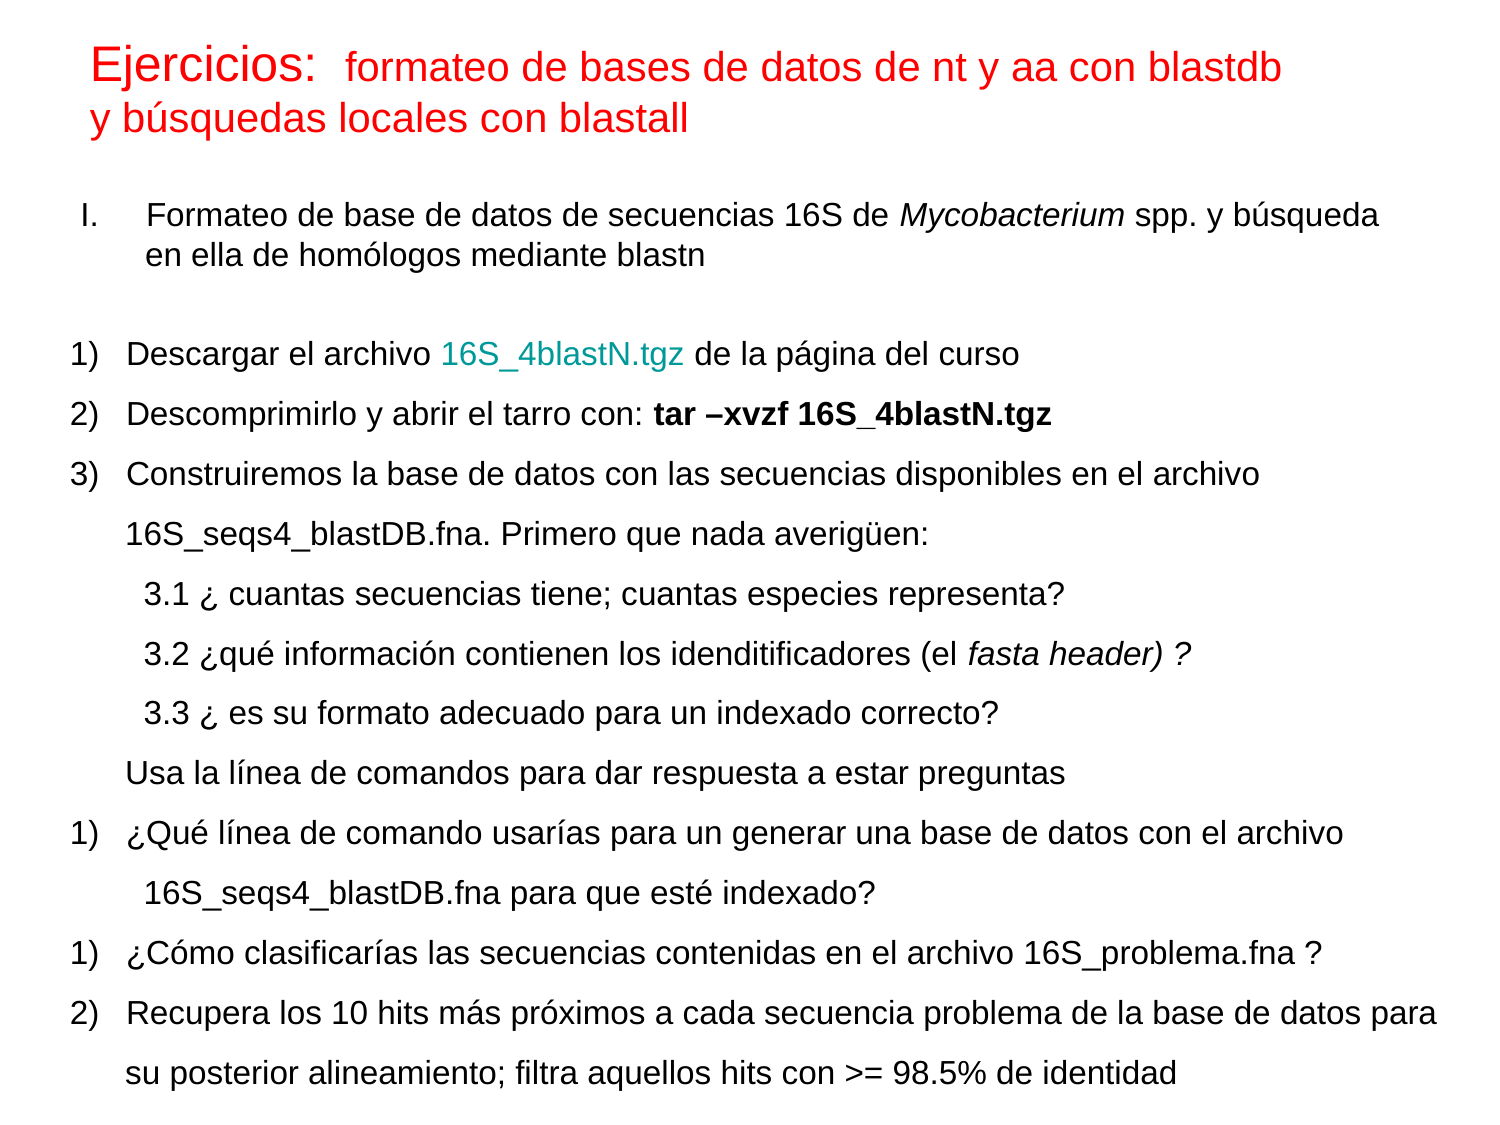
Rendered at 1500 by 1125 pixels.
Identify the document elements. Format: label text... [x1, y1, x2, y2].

text_box Descargar el archivo 16S_4blastN.tgz de la página del curso Descomprimirlo y abrir el tarro con: tar –xvzf 16S_4blastN.tgz Construiremos la base de datos con las secuencias disponibles en el archivo 16S_seqs4_blastDB.fna. Primero que nada averigüen: 3.1 ¿ cuantas secuencias tiene; cuantas especies representa? 3.2 ¿qué información contienen los idenditificadores (el fasta header) ? 3.3 ¿ es su formato adecuado para un indexado correcto? Usa la línea de comandos para dar respuesta a estar preguntas ¿Qué línea de comando usarías para un generar una base de datos con el archivo 16S_seqs4_blastDB.fna para que esté indexado? ¿Cómo clasificarías las secuencias contenidas en el archivo 16S_problema.fna ? Recupera los 10 hits más próximos a cada secuencia problema de la base de datos para su posterior alineamiento; filtra aquellos hits con >= 98.5% de identidad [54, 304, 1454, 1099]
text_box Ejercicios: formateo de bases de datos de nt y aa con blastdb y búsquedas locales con blastall [75, 23, 1298, 149]
text_box Formateo de base de datos de secuencias 16S de Mycobacterium spp. y búsqueda en ella de homólogos mediante blastn [65, 185, 1395, 281]
